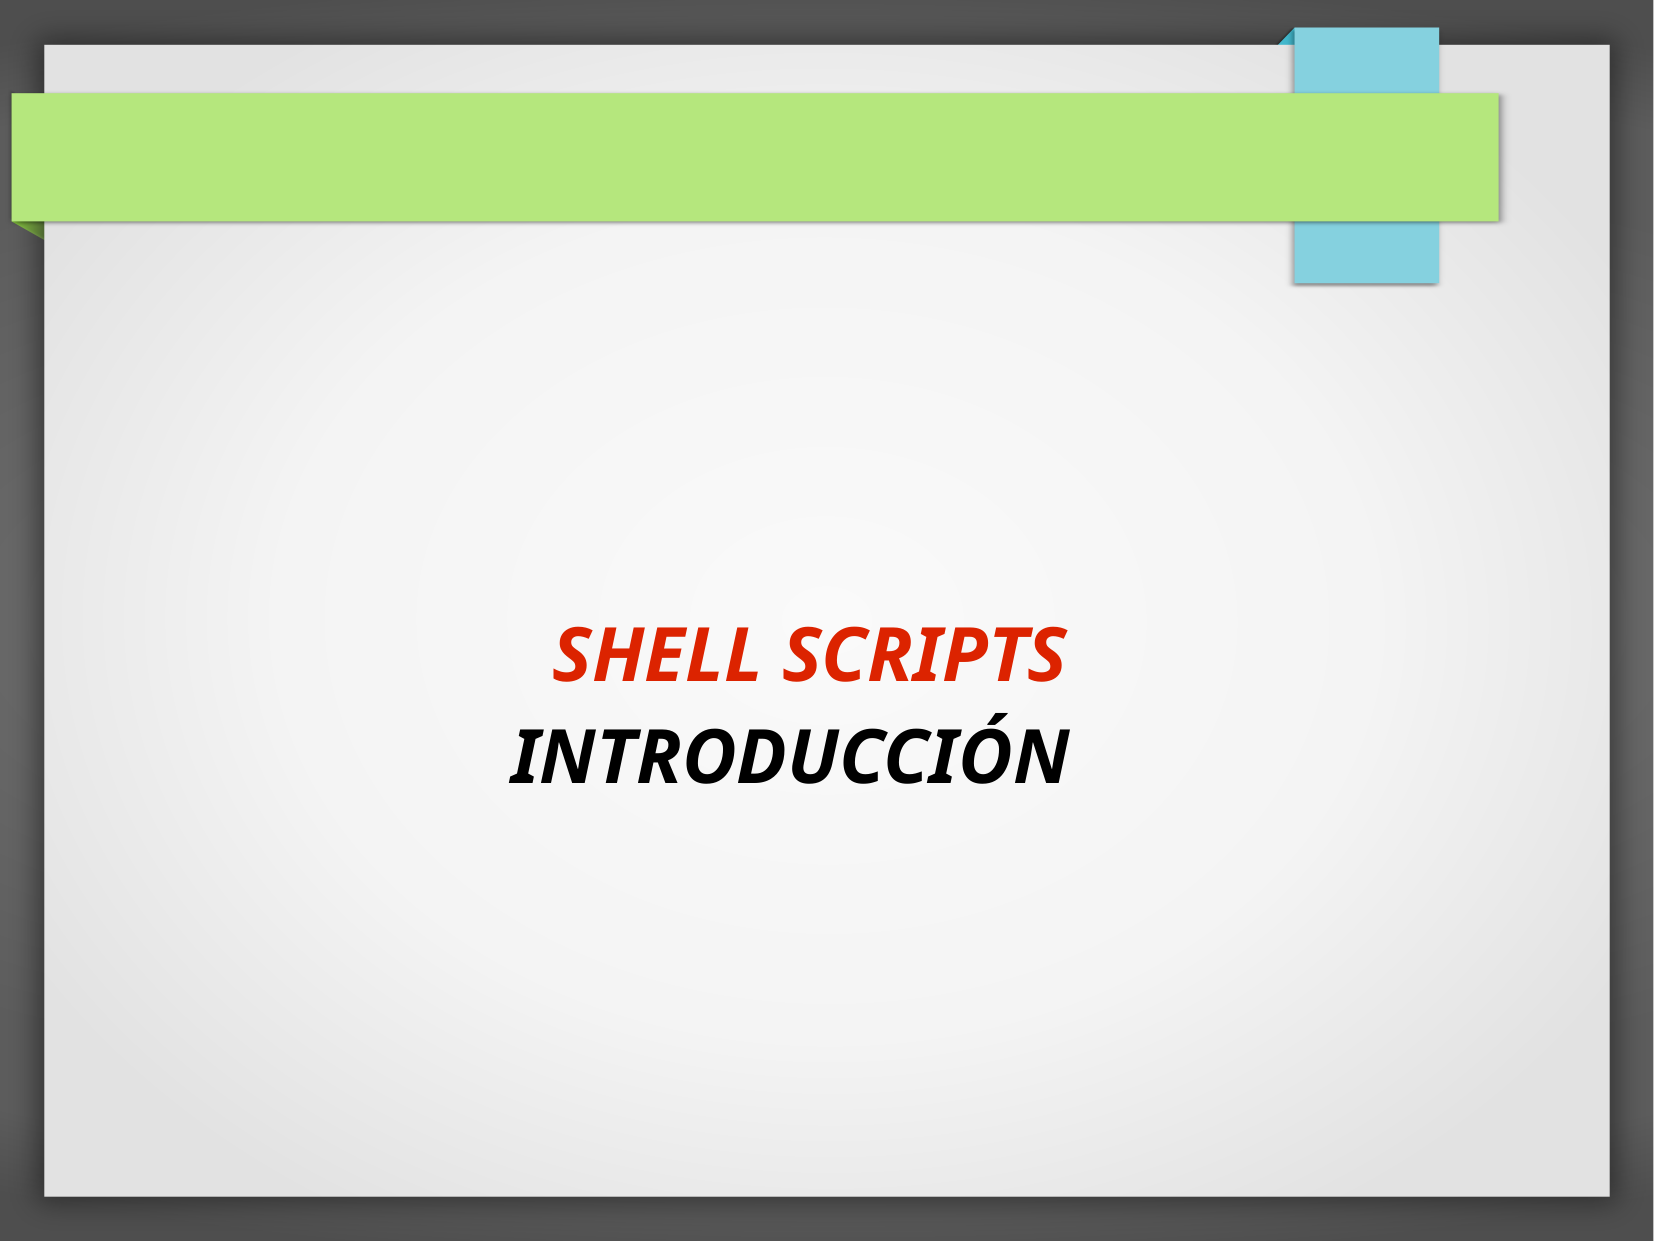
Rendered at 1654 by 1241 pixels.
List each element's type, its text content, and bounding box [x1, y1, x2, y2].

subtitle SHELL SCRIPTS INTRODUCCIÓN [82, 343, 1538, 1063]
picture [0, 0, 1654, 1241]
